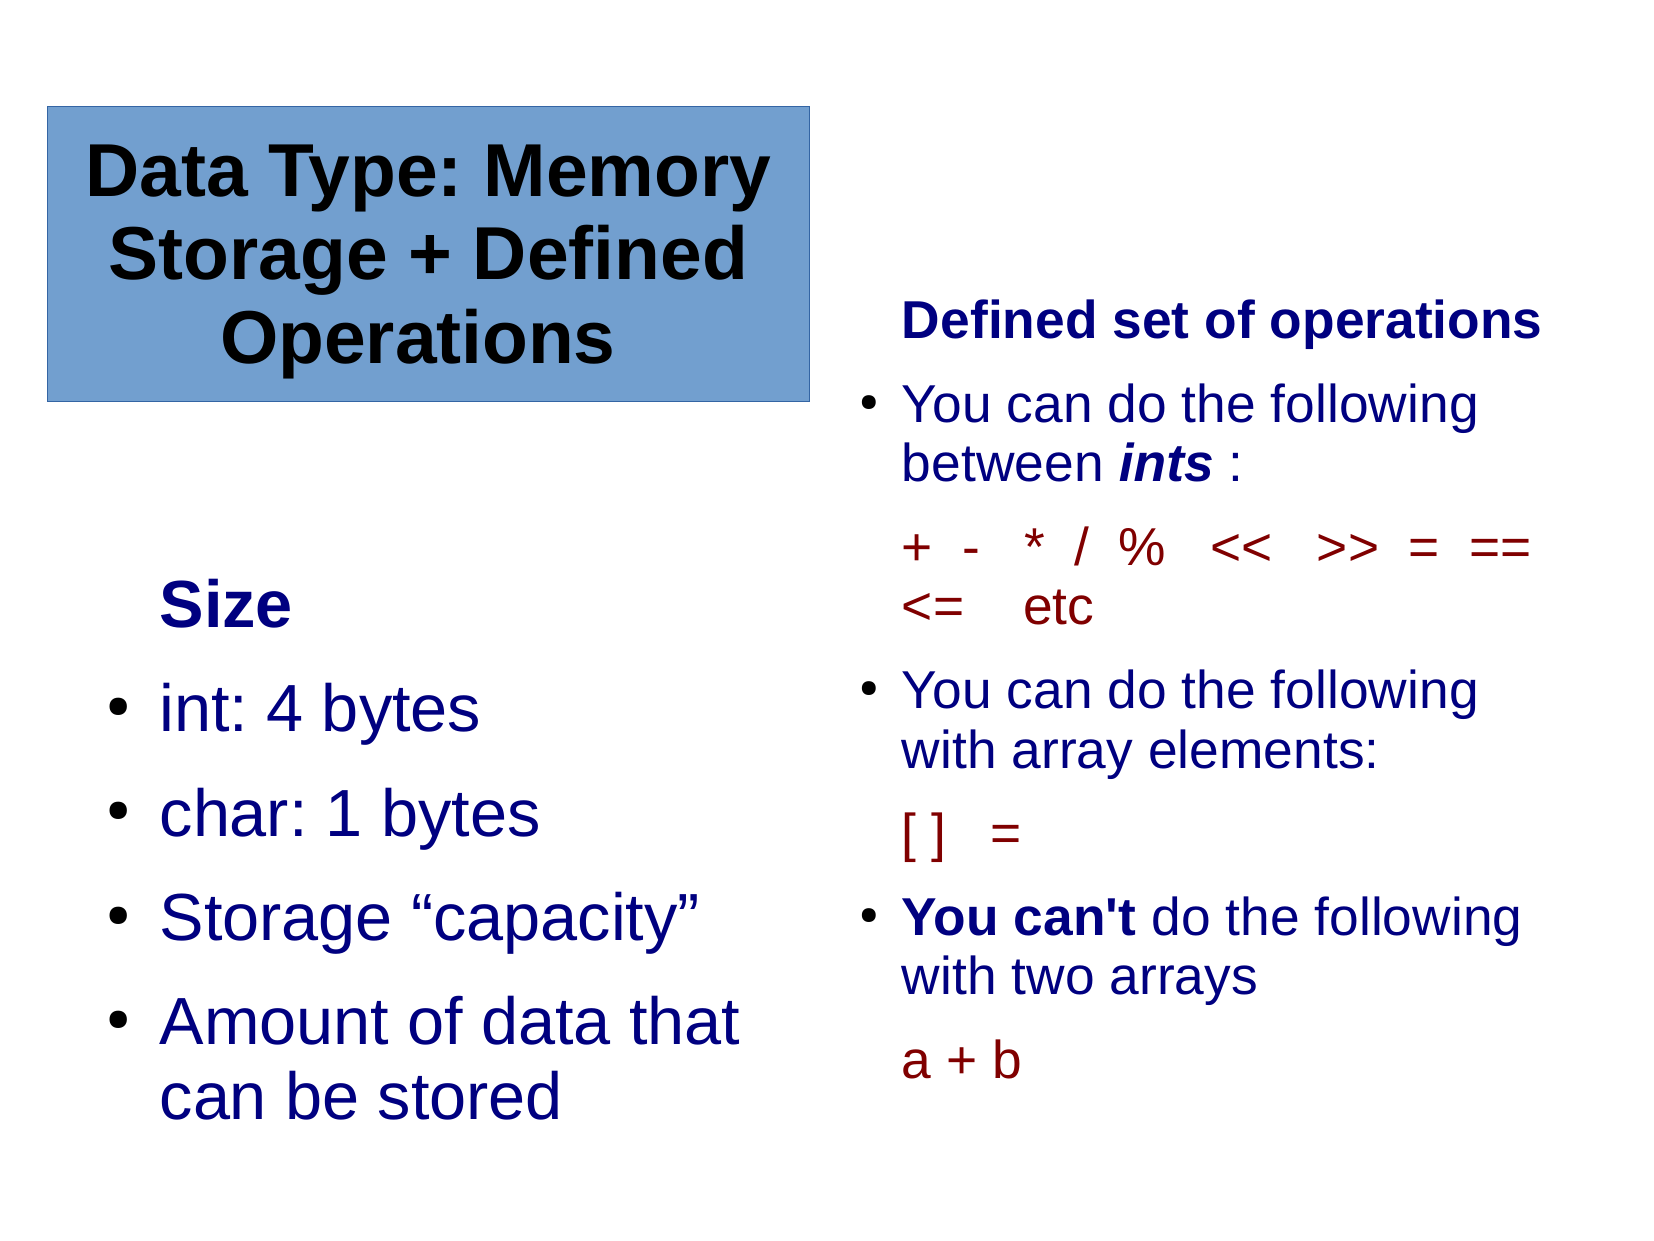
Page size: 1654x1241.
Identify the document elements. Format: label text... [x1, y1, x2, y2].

list Defined set of operations You can do the following between ints : + - * / % << >> = == <= etc You can do the following with array elements: [ ] = You can't do the following with two arrays a + b [845, 290, 1572, 1109]
text_box Data Type: Memory Storage + Defined Operations [47, 106, 810, 402]
list Size int: 4 bytes char: 1 bytes Storage “capacity” Amount of data that can be stored [88, 566, 815, 1161]
